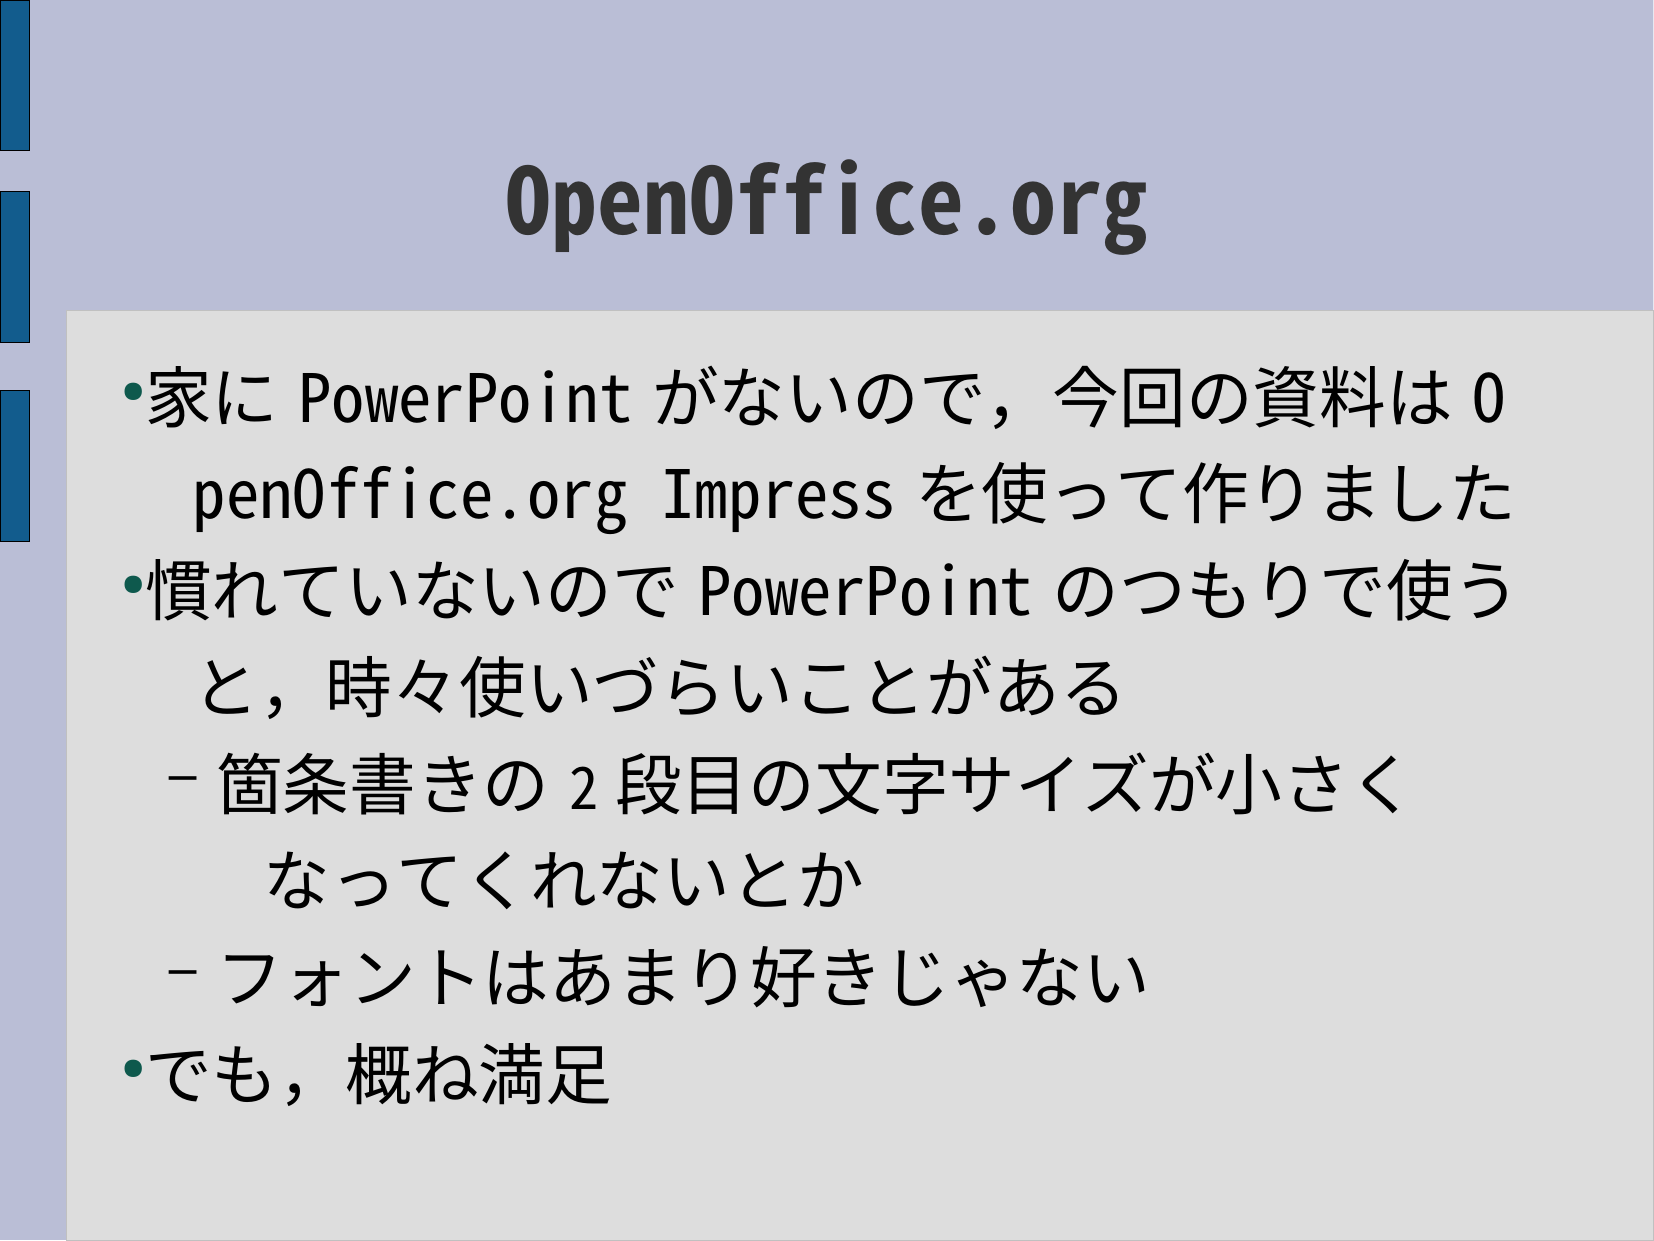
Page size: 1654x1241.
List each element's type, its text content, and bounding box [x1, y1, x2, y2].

title OpenOffice.org [121, 91, 1534, 299]
list 家にPowerPointがないので，今回の資料はOpenOffice.org Impressを使って作りました 慣れていないのでPowerPointのつもりで使うと，時々使いづらいことがある 箇条書きの2段目の文字サイズが小さくなってくれないとか フォントはあまり好きじゃない でも，概ね満足 [121, 344, 1534, 1127]
